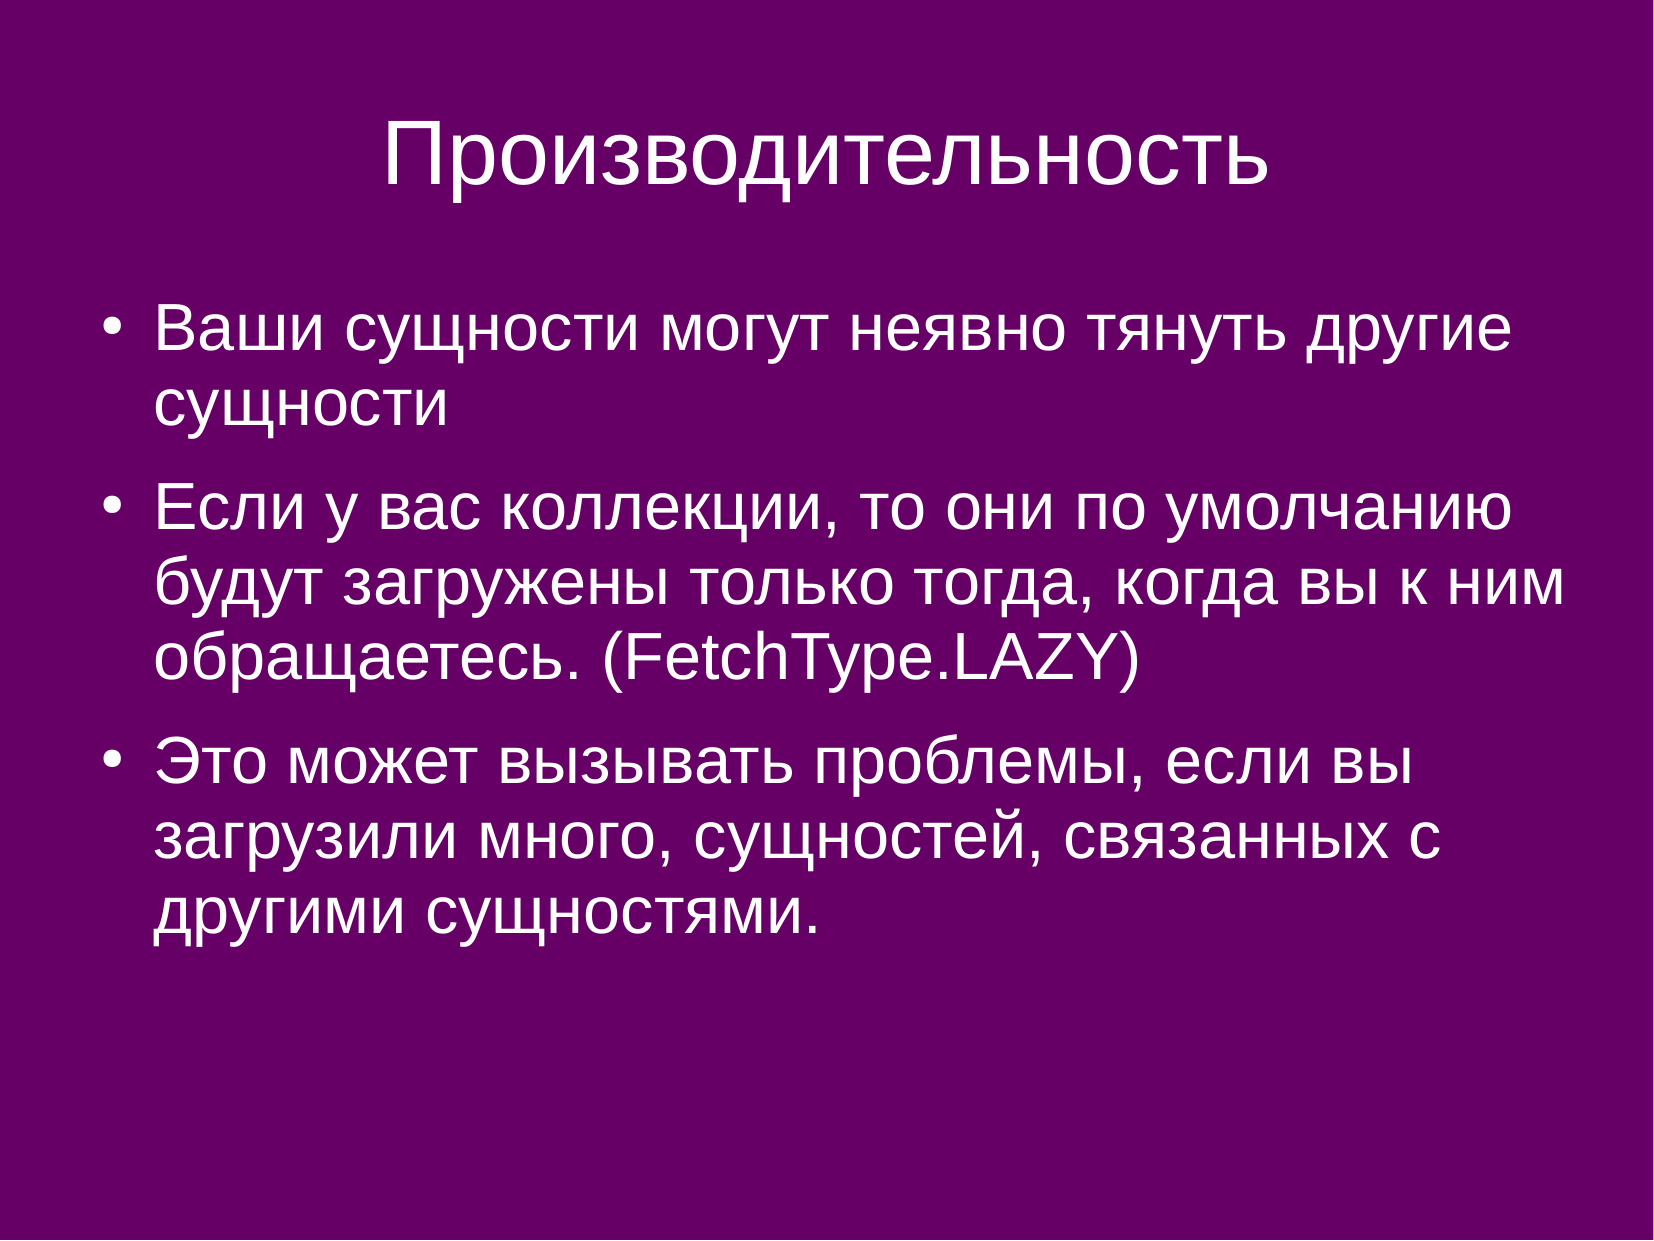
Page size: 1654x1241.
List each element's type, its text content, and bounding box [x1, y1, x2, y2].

title Производительность [82, 49, 1571, 257]
list Ваши сущности могут неявно тянуть другие сущности Если у вас коллекции, то они по умолчанию будут загружены только тогда, когда вы к ним обращаетесь. (FetchType.LAZY) Это может вызывать проблемы, если вы загрузили много, сущностей, связанных с другими сущностями. [82, 290, 1571, 1010]
